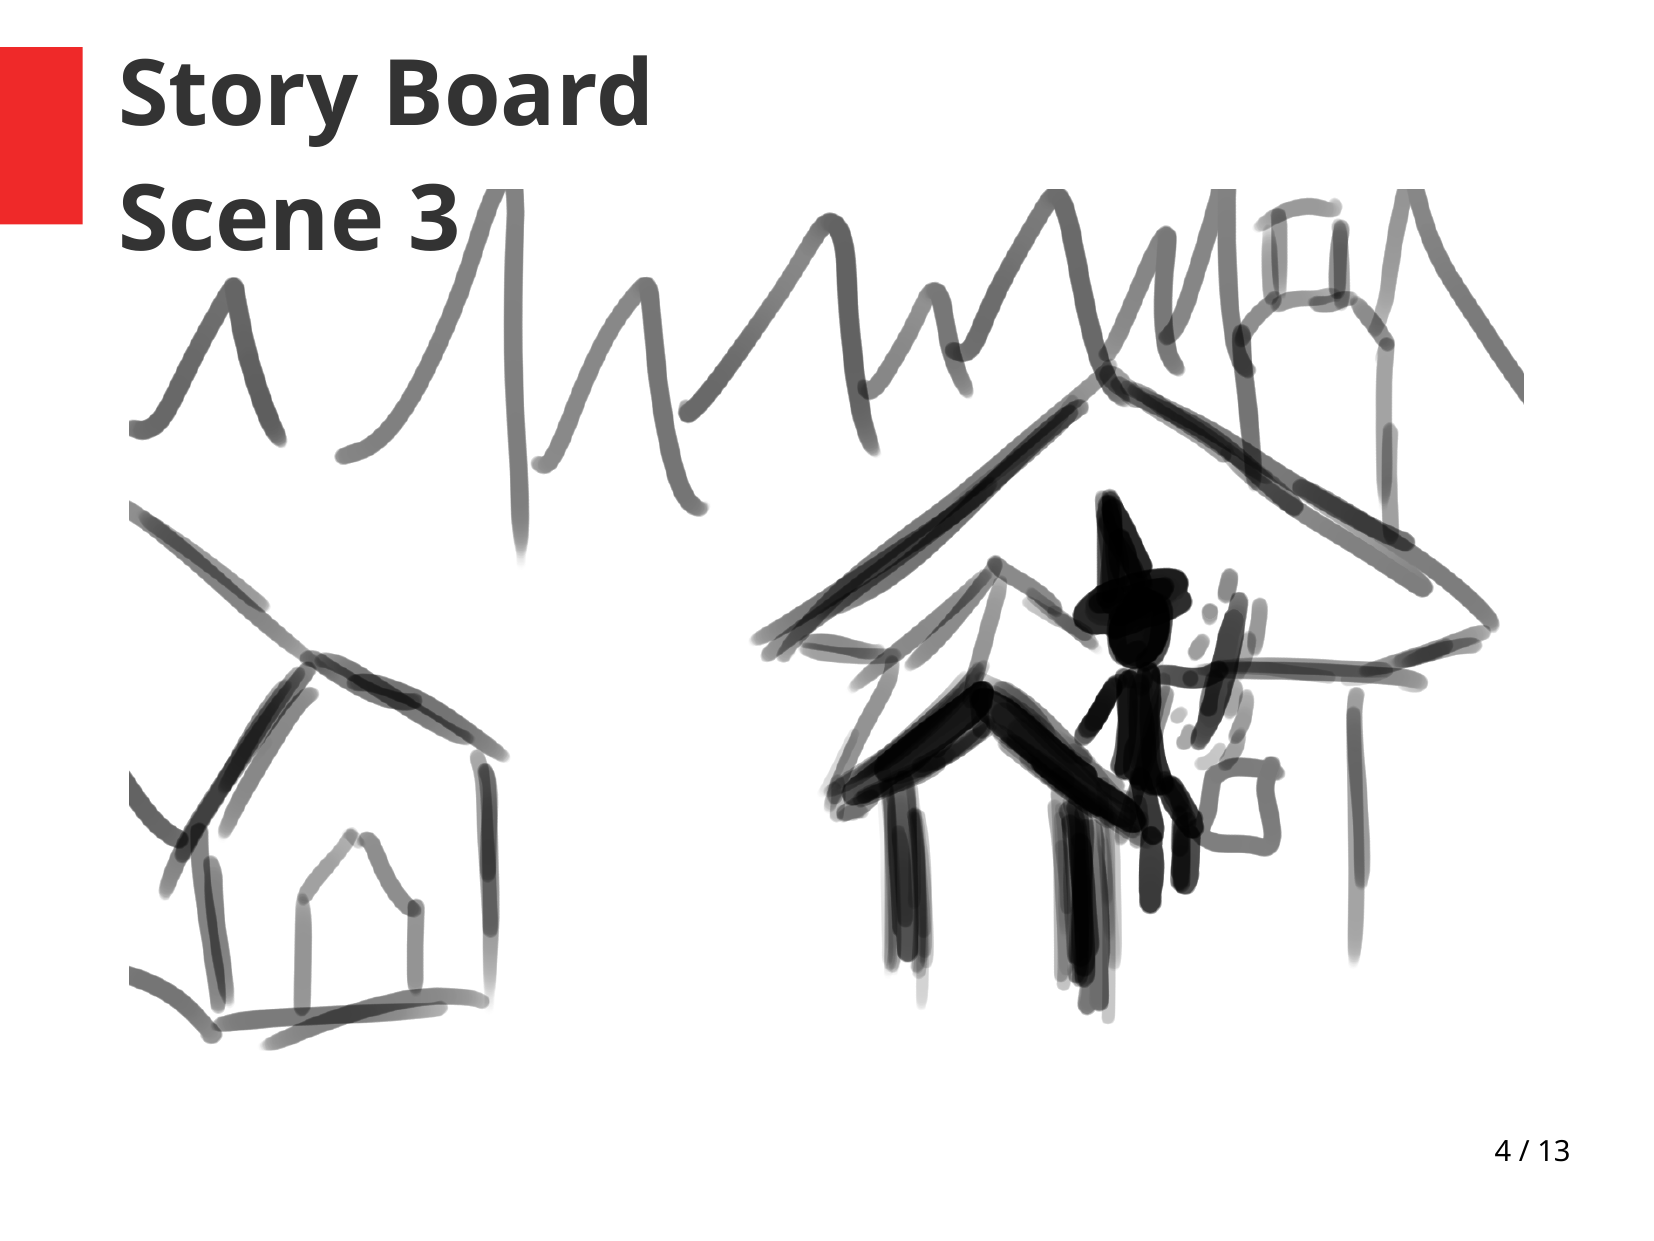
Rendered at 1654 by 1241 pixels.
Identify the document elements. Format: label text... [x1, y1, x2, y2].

picture [129, 189, 1524, 1051]
title Story Board Scene 3 [118, 28, 1571, 278]
